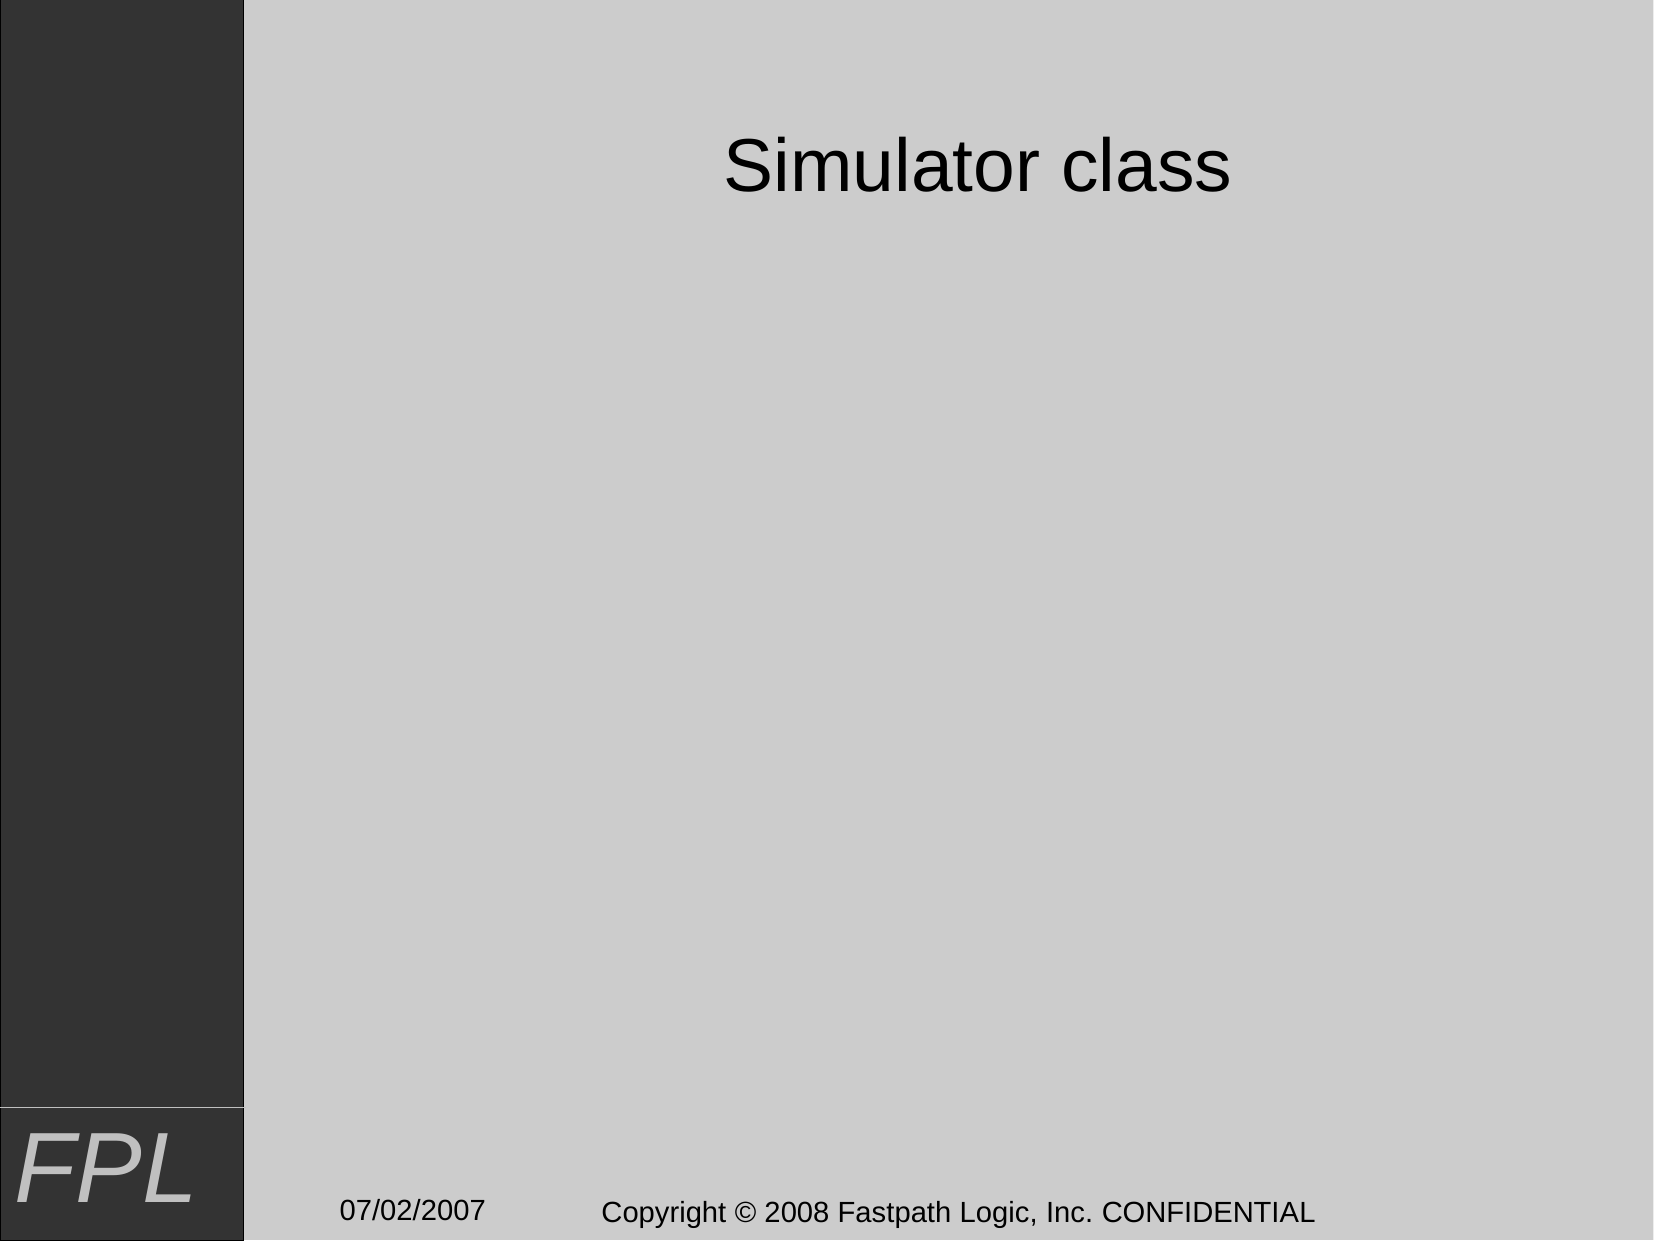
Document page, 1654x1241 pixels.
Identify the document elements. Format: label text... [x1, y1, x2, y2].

title Simulator class [427, 57, 1530, 274]
